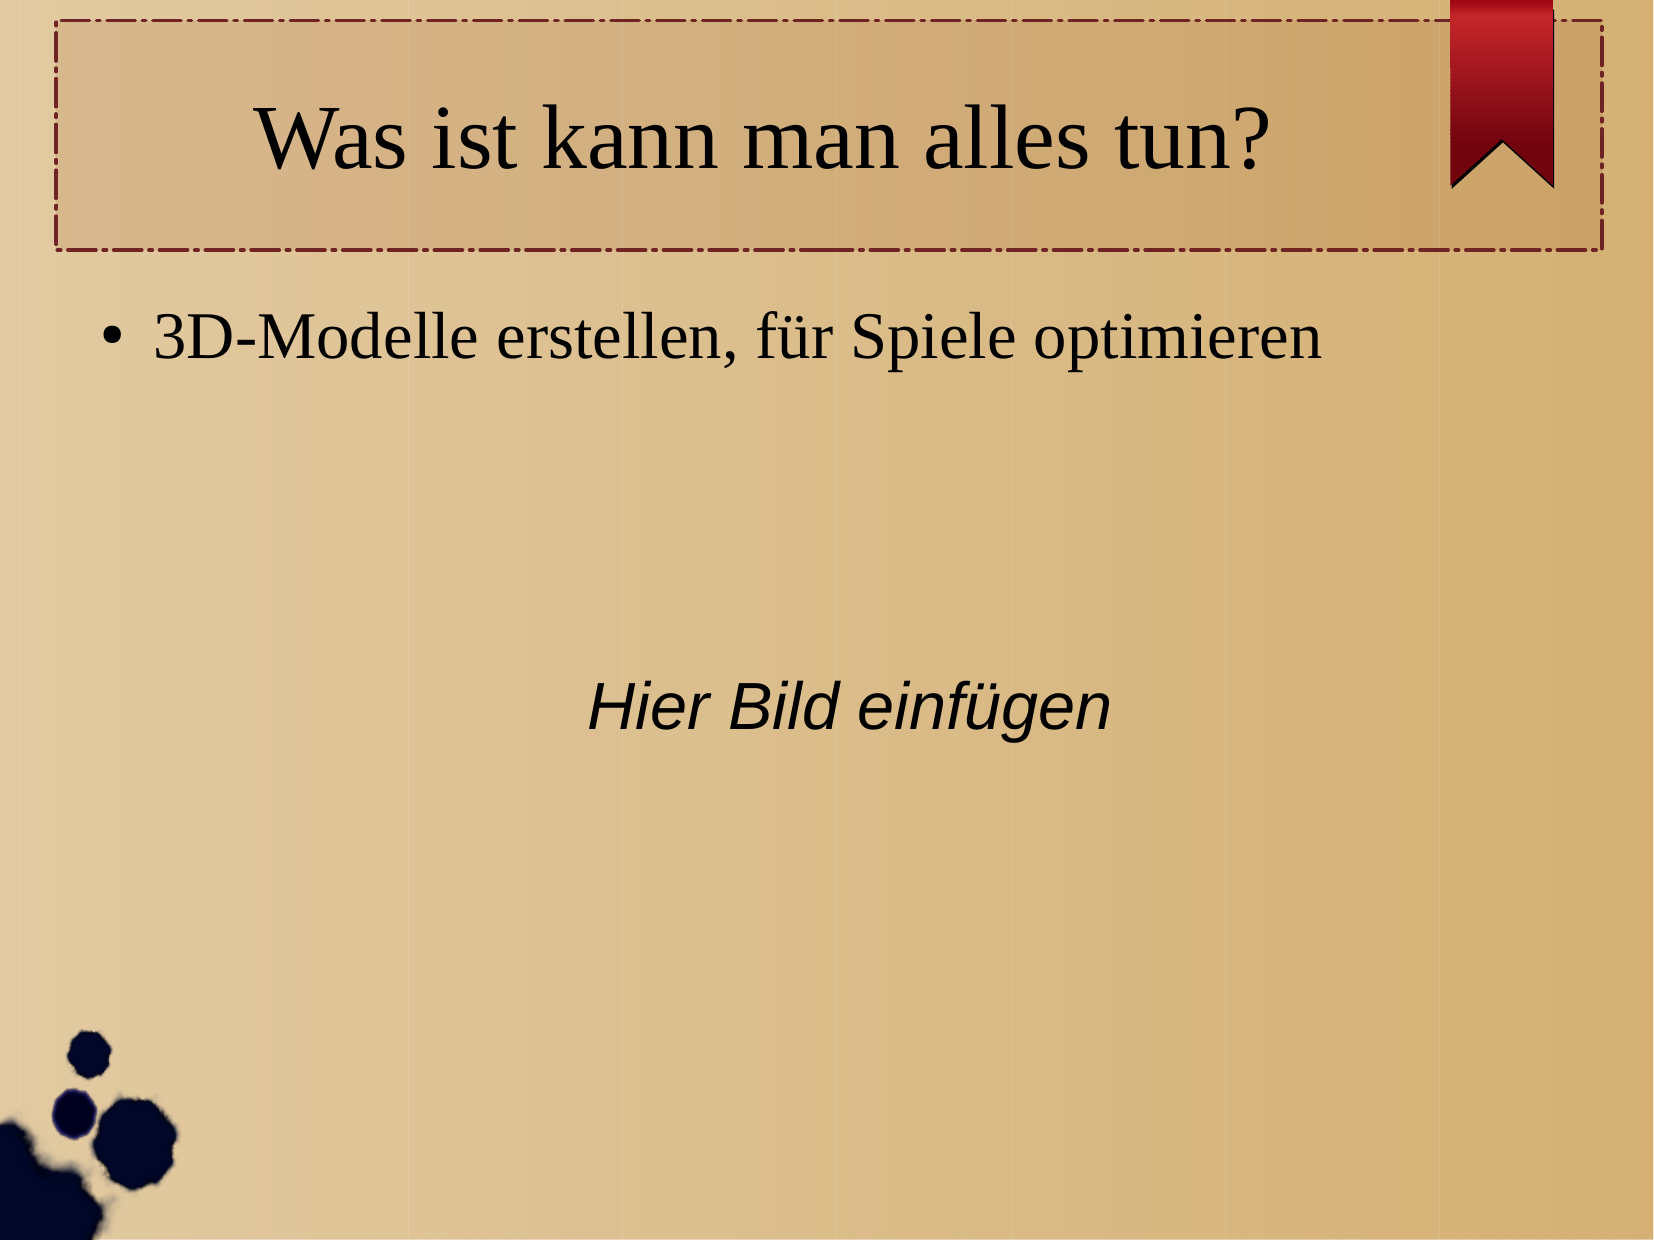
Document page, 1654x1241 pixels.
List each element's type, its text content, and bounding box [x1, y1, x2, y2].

title Was ist kann man alles tun? [82, 47, 1412, 229]
text_box Hier Bild einfügen [507, 661, 1193, 752]
list 3D-Modelle erstellen, für Spiele optimieren [82, 299, 1571, 438]
